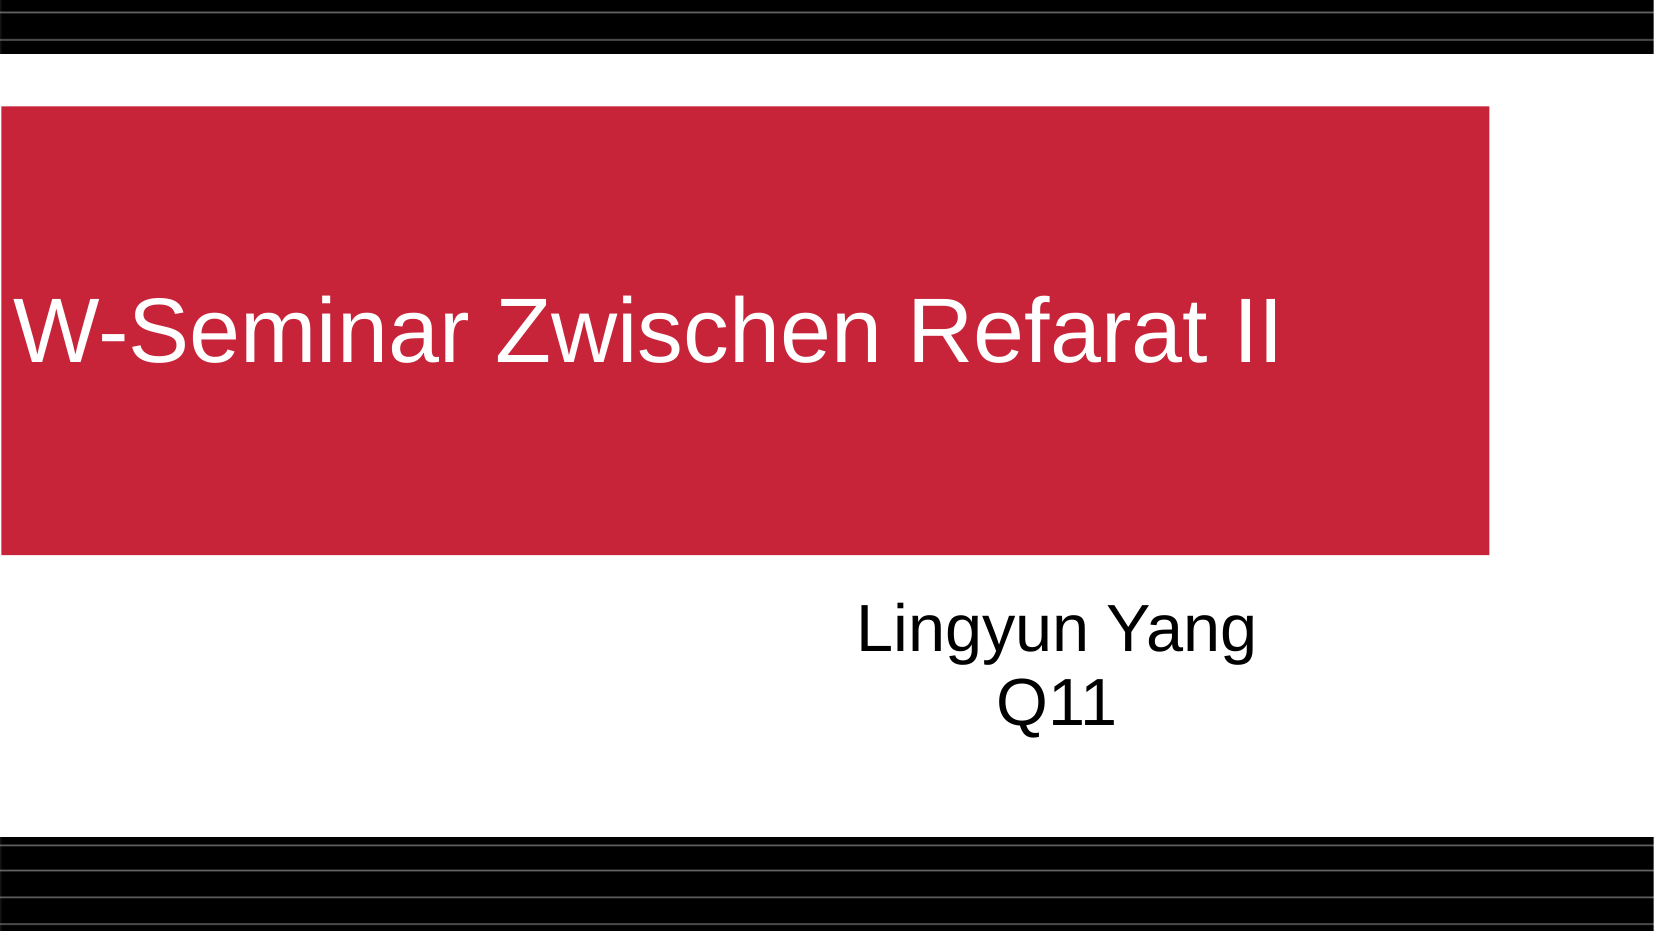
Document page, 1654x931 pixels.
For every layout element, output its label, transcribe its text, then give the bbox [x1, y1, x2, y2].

subtitle Lingyun Yang Q11 [625, 590, 1489, 804]
title W-Seminar Zwischen Refarat II [1, 106, 1490, 556]
picture [0, 837, 1654, 931]
picture [0, 0, 1654, 54]
